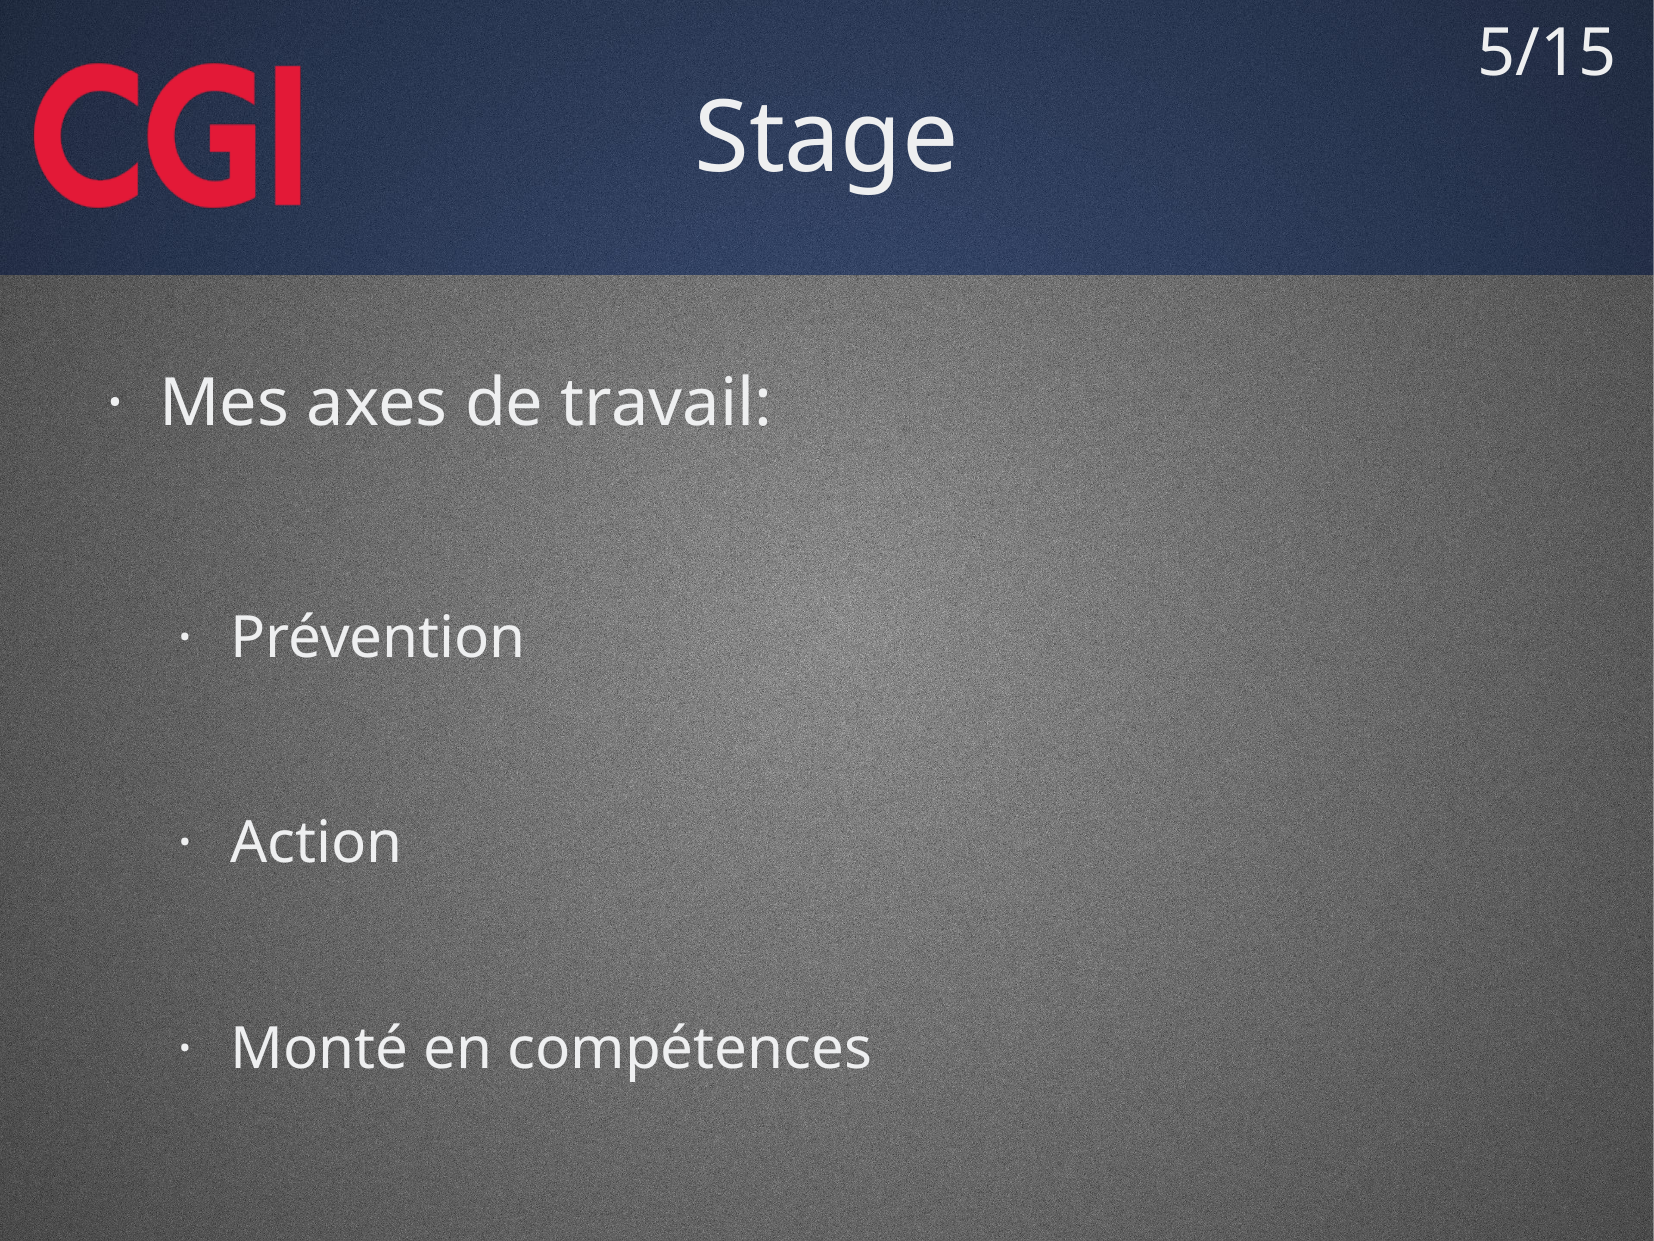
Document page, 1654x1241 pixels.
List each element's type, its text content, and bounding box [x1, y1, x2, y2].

list Mes axes de travail: Prévention Action Monté en compétences [88, 354, 1565, 1211]
title Stage [88, 29, 1565, 237]
picture [0, 0, 1654, 1241]
list 5/15 [1371, 4, 1652, 83]
